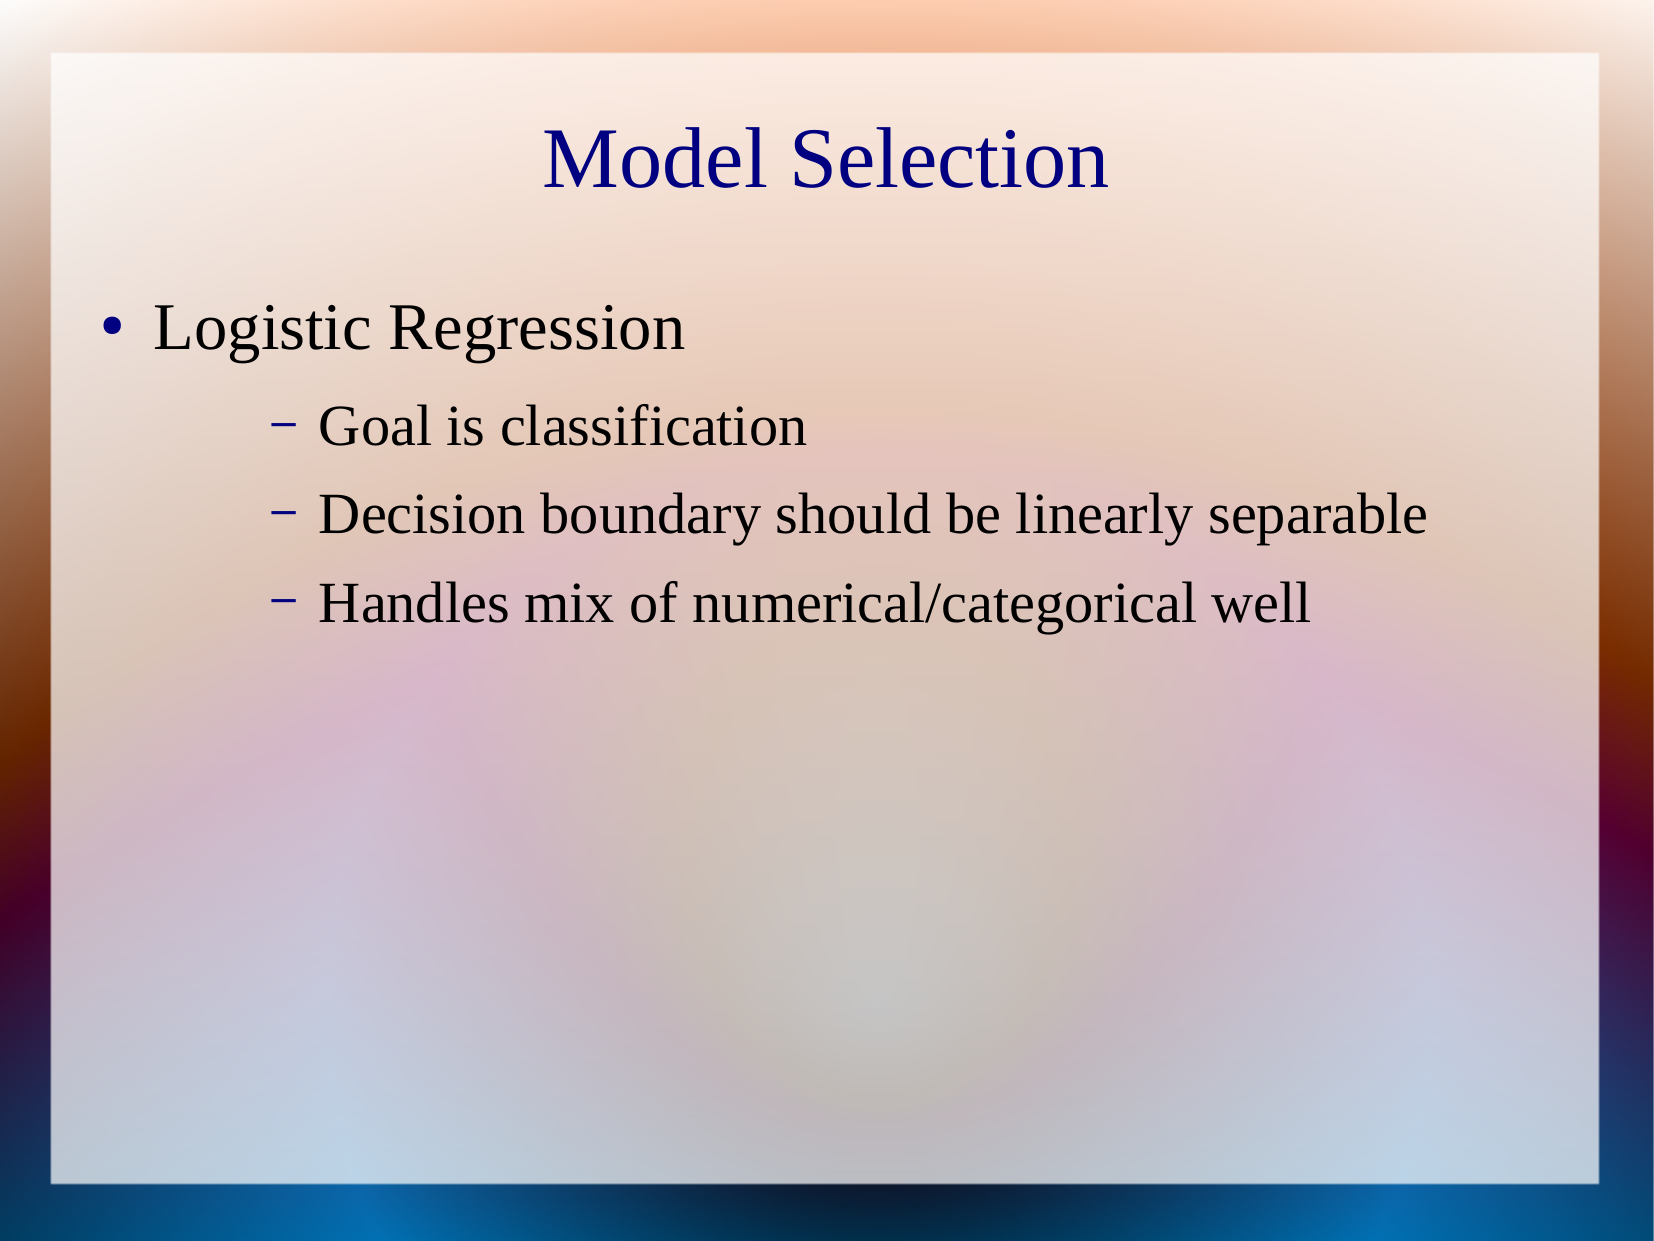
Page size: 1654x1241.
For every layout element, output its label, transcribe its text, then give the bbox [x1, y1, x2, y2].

title Model Selection [82, 55, 1571, 263]
list Logistic Regression Goal is classification Decision boundary should be linearly separable Handles mix of numerical/categorical well [82, 290, 1571, 1034]
picture [0, 0, 1654, 1241]
